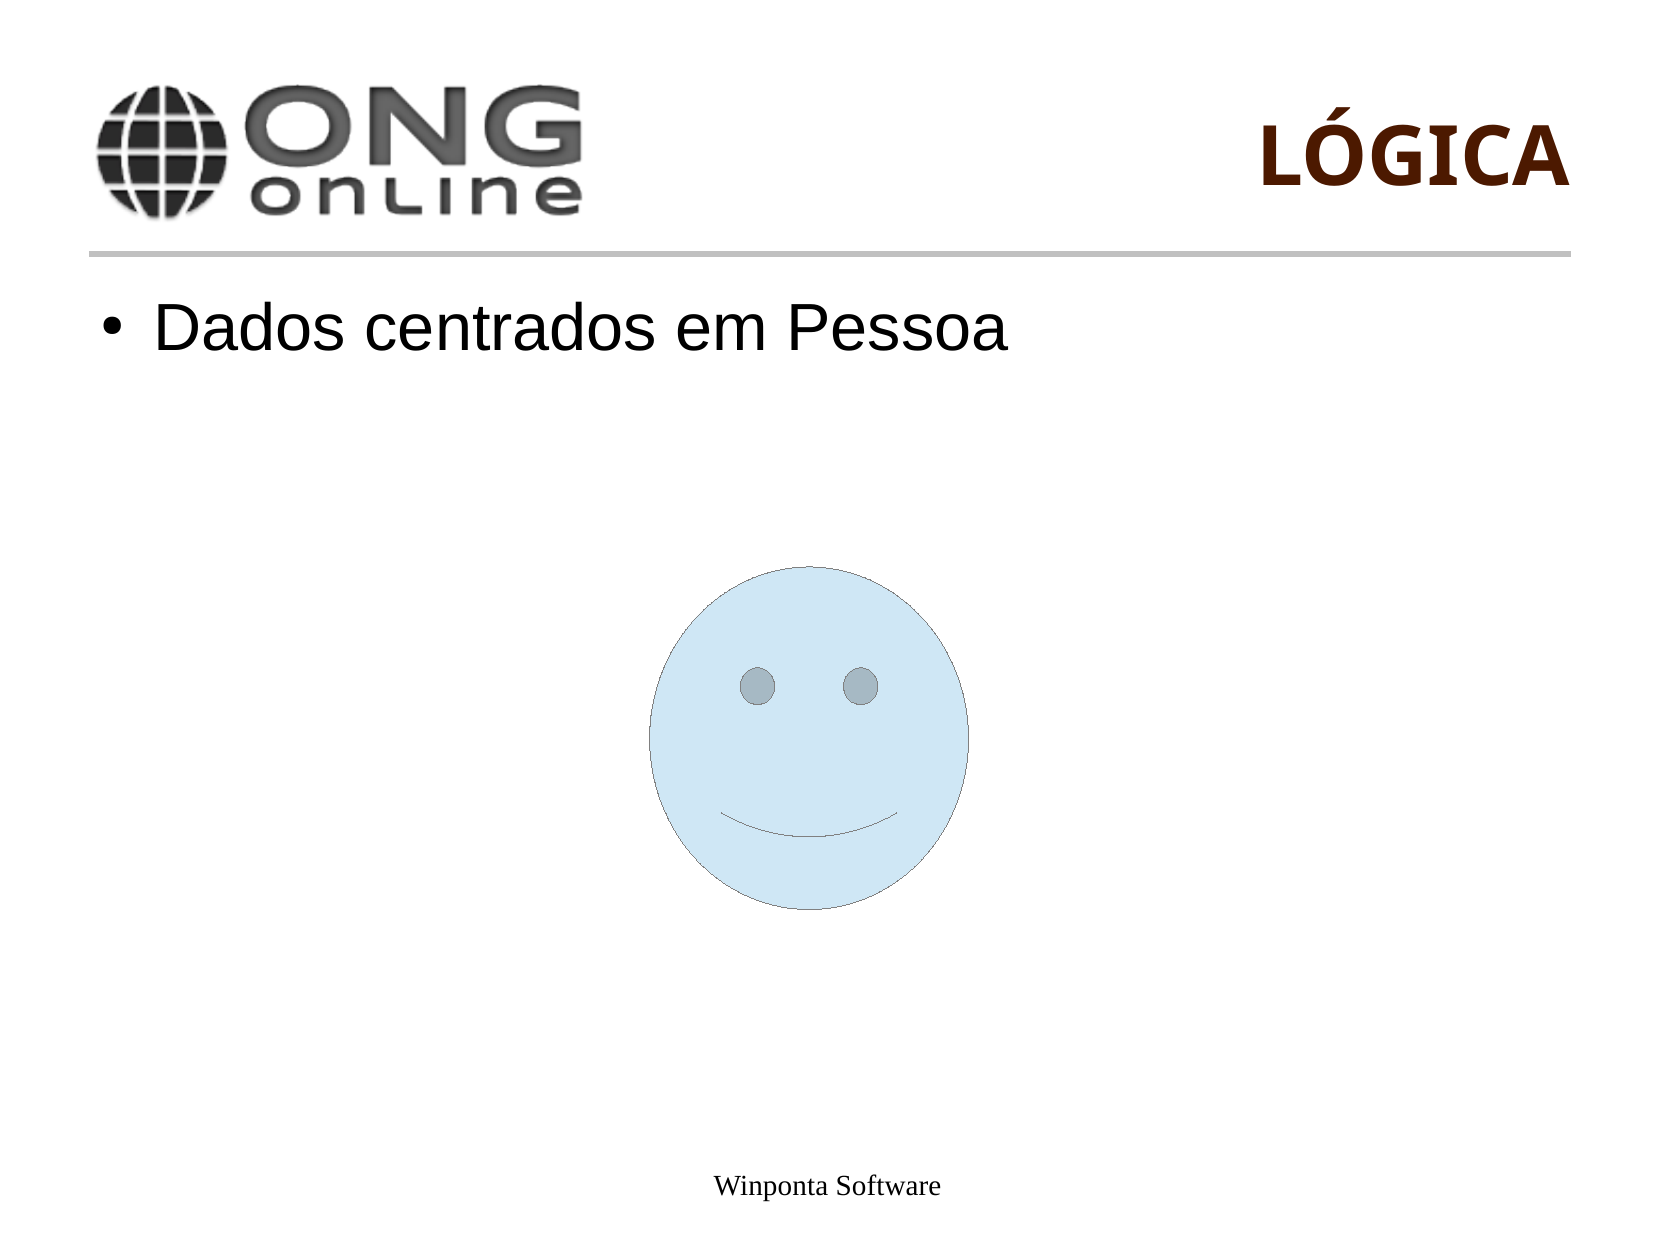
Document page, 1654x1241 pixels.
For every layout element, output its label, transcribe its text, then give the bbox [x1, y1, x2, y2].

text_box [649, 566, 969, 910]
title LÓGICA [82, 49, 1571, 257]
list Dados centrados em Pessoa [82, 290, 1538, 1158]
